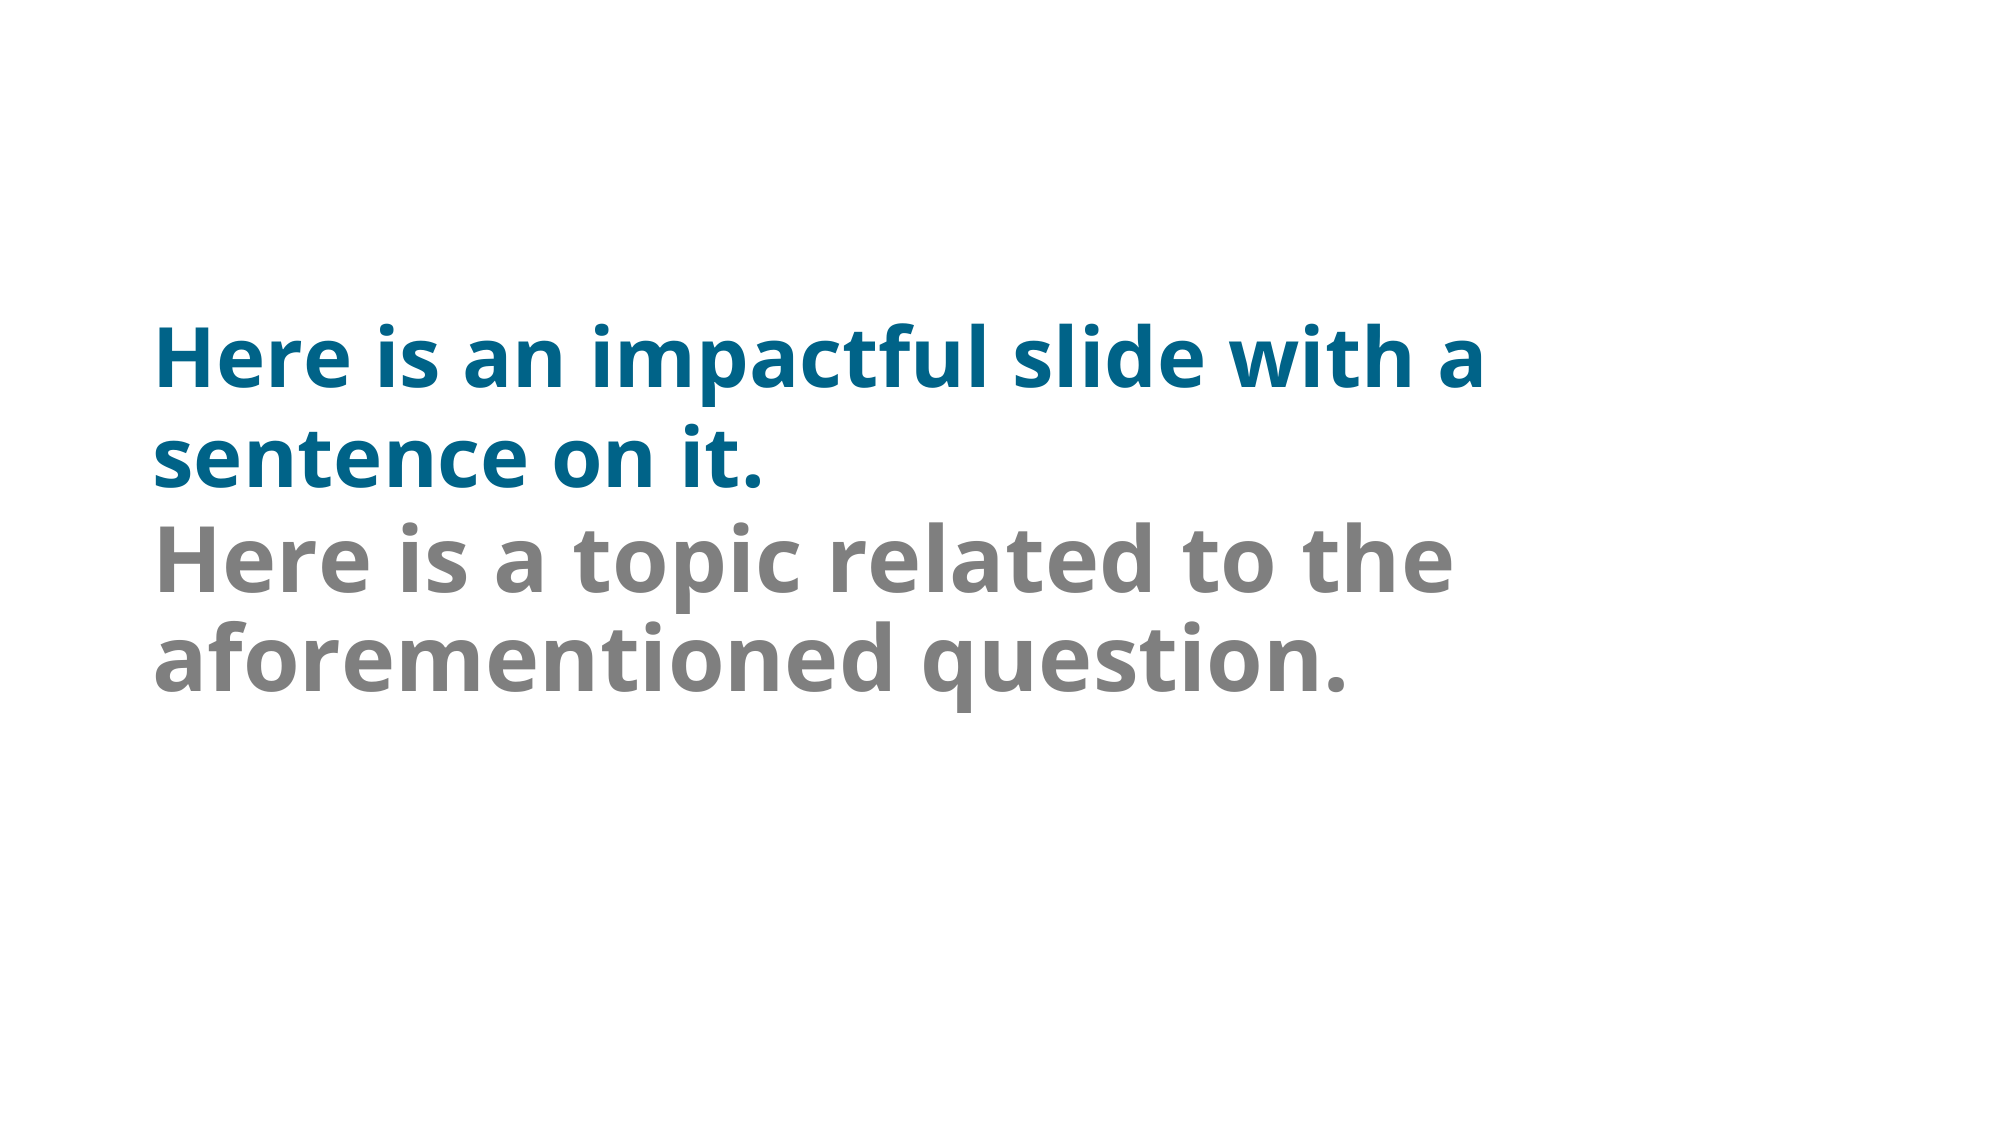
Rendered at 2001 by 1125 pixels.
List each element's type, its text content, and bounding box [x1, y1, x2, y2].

text_box Here is a topic related to the aforementioned question. [137, 503, 1863, 722]
title Here is an impactful slide with a sentence on it. [137, 295, 1863, 503]
